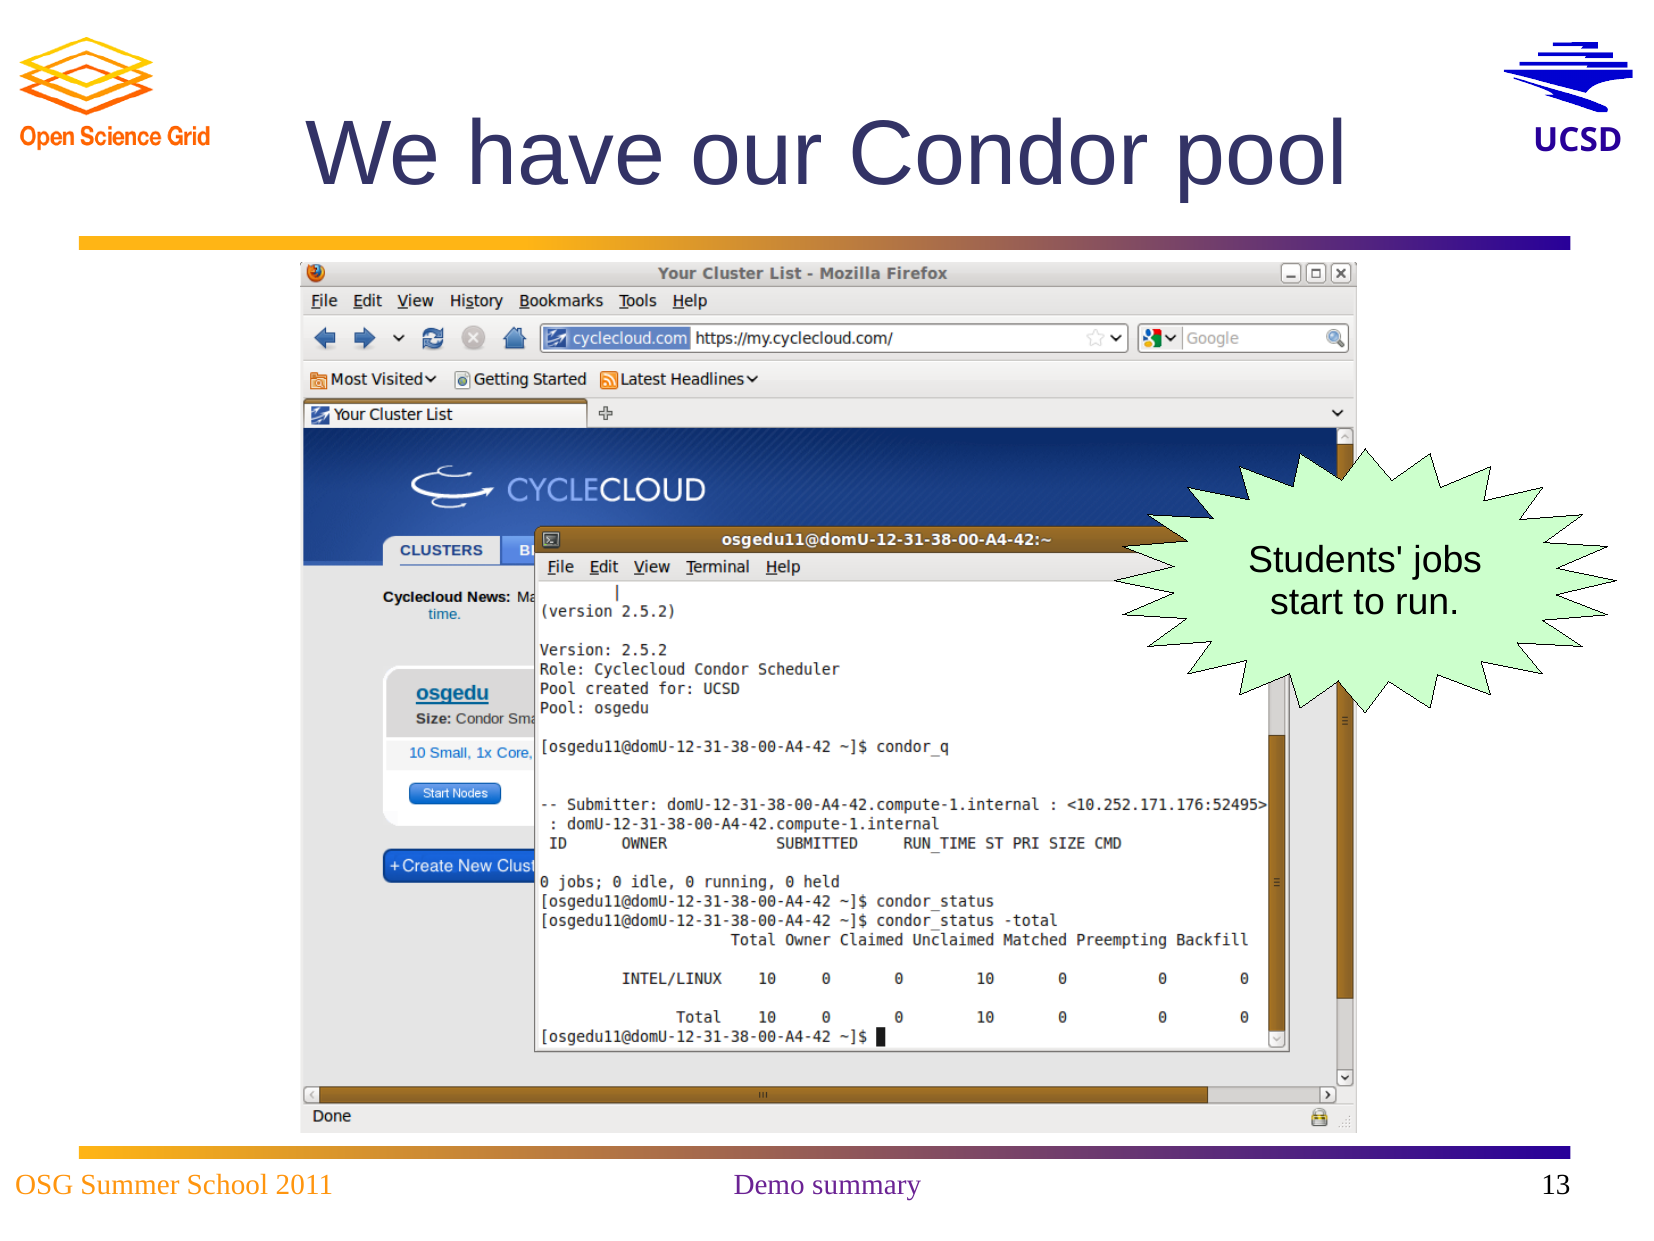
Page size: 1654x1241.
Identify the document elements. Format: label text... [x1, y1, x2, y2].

picture [300, 262, 1357, 1133]
picture [0, 14, 229, 167]
title We have our Condor pool [82, 56, 1571, 250]
text_box Students' jobs start to run. [1114, 448, 1617, 713]
picture [1495, 42, 1637, 118]
